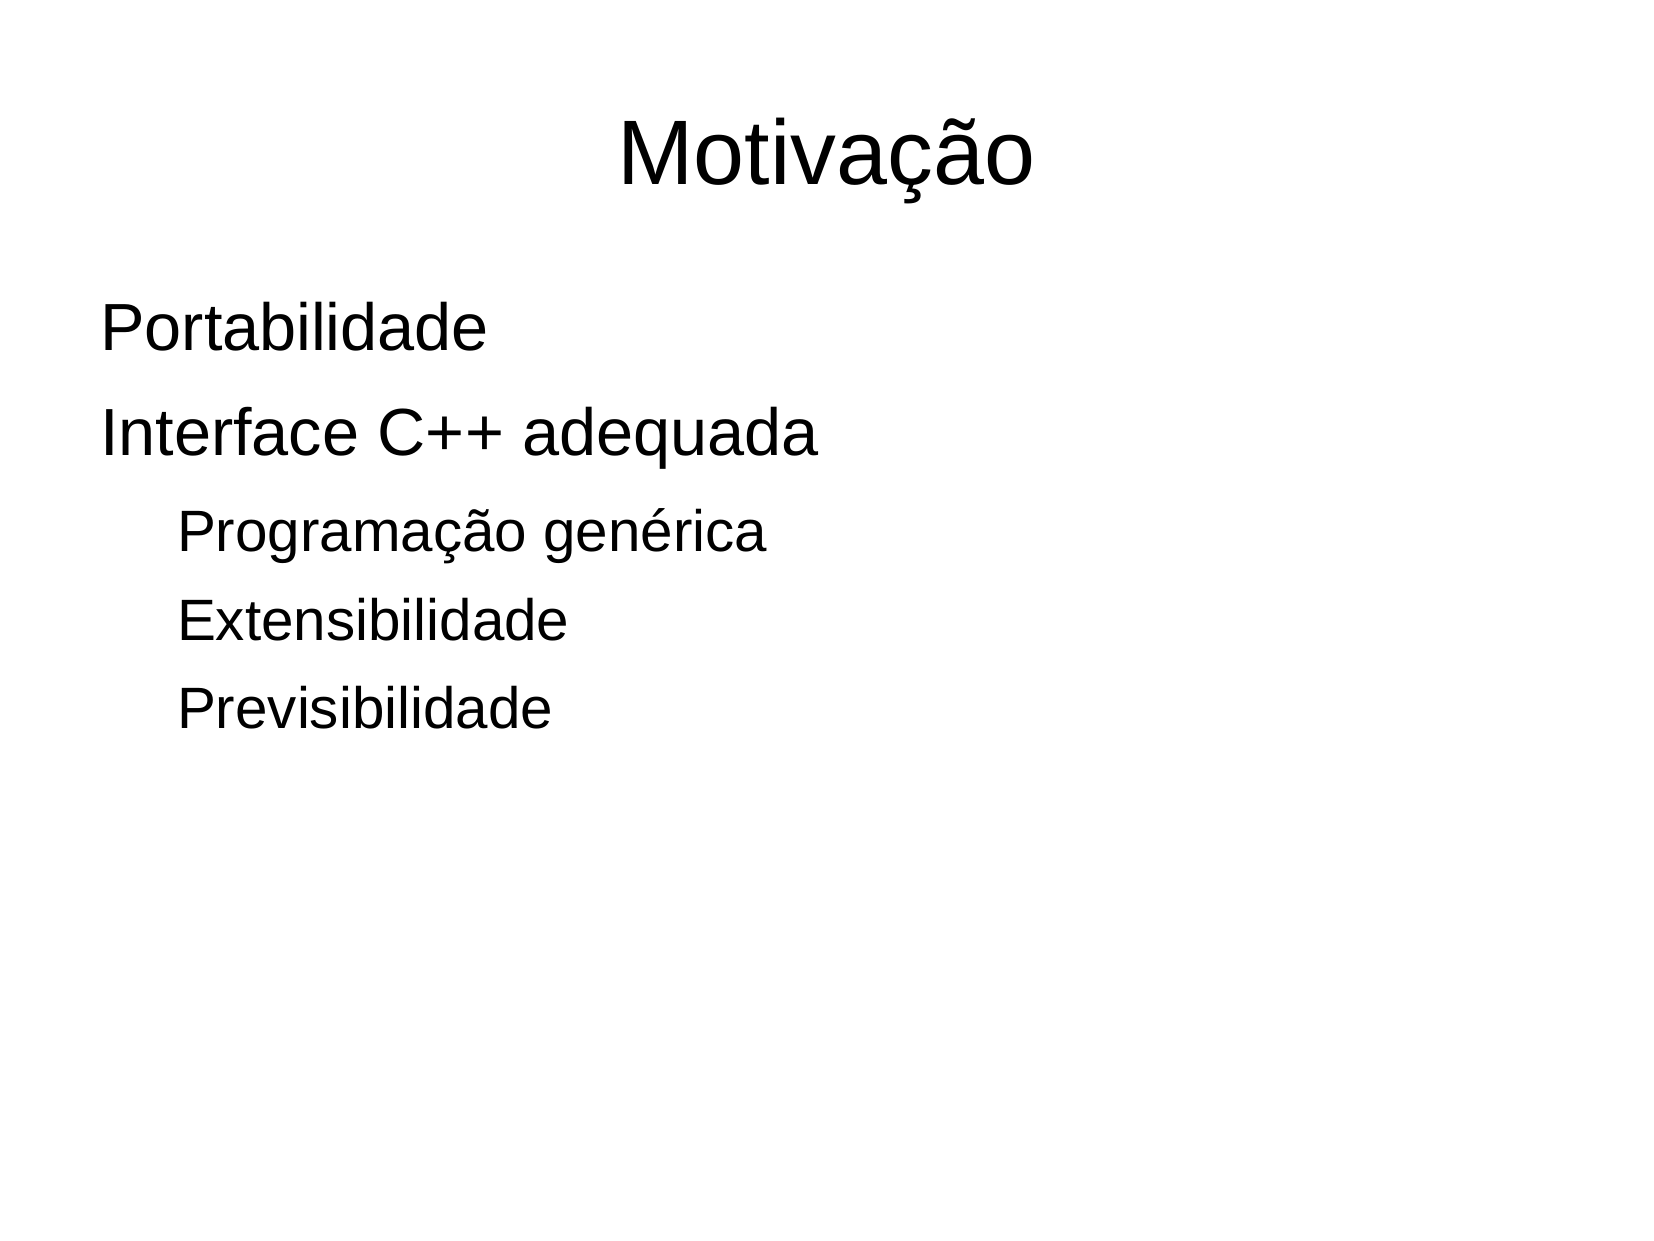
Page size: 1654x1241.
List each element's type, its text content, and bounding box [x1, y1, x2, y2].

list Portabilidade Interface C++ adequada Programação genérica Extensibilidade Previsibilidade [82, 290, 1571, 1094]
title Motivação [82, 56, 1571, 250]
